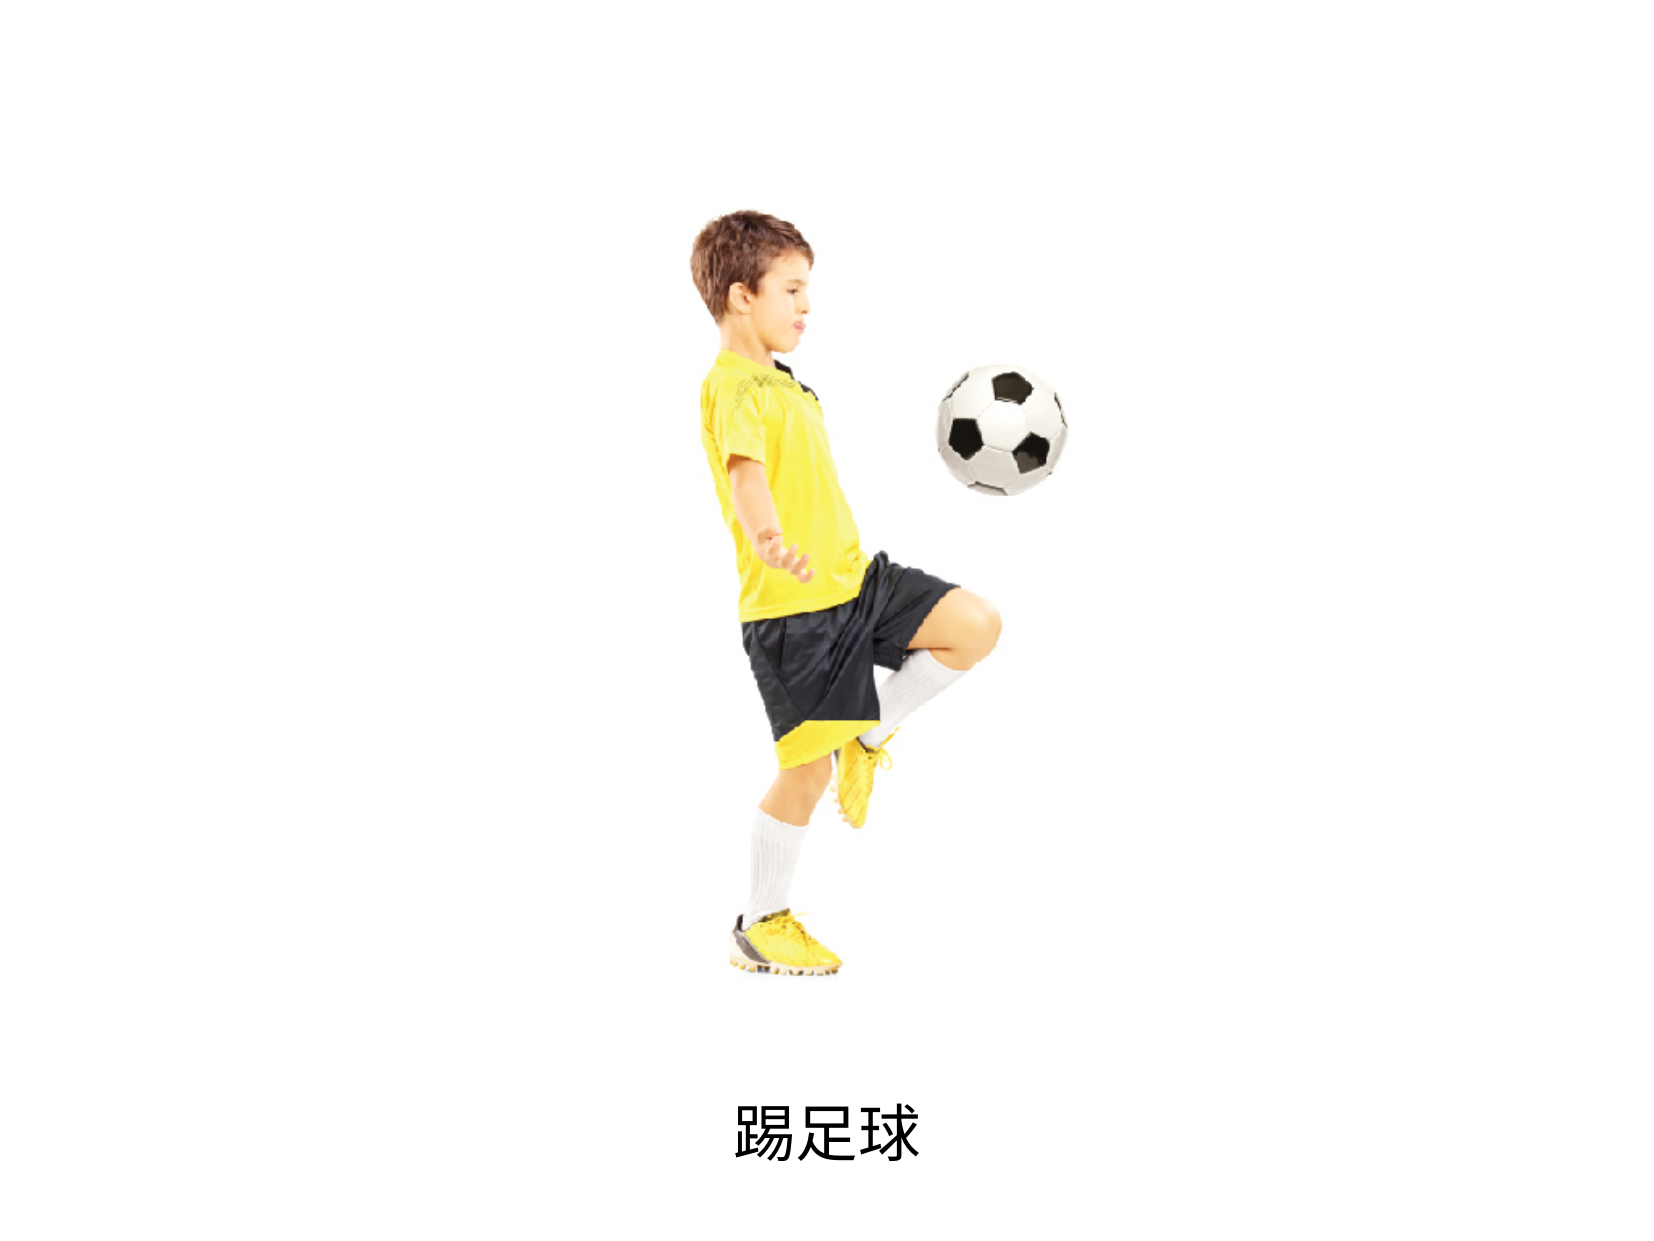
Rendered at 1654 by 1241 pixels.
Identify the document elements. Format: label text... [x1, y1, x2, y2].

picture [0, 0, 1654, 1241]
title 踢足球 [82, 1025, 1571, 1233]
